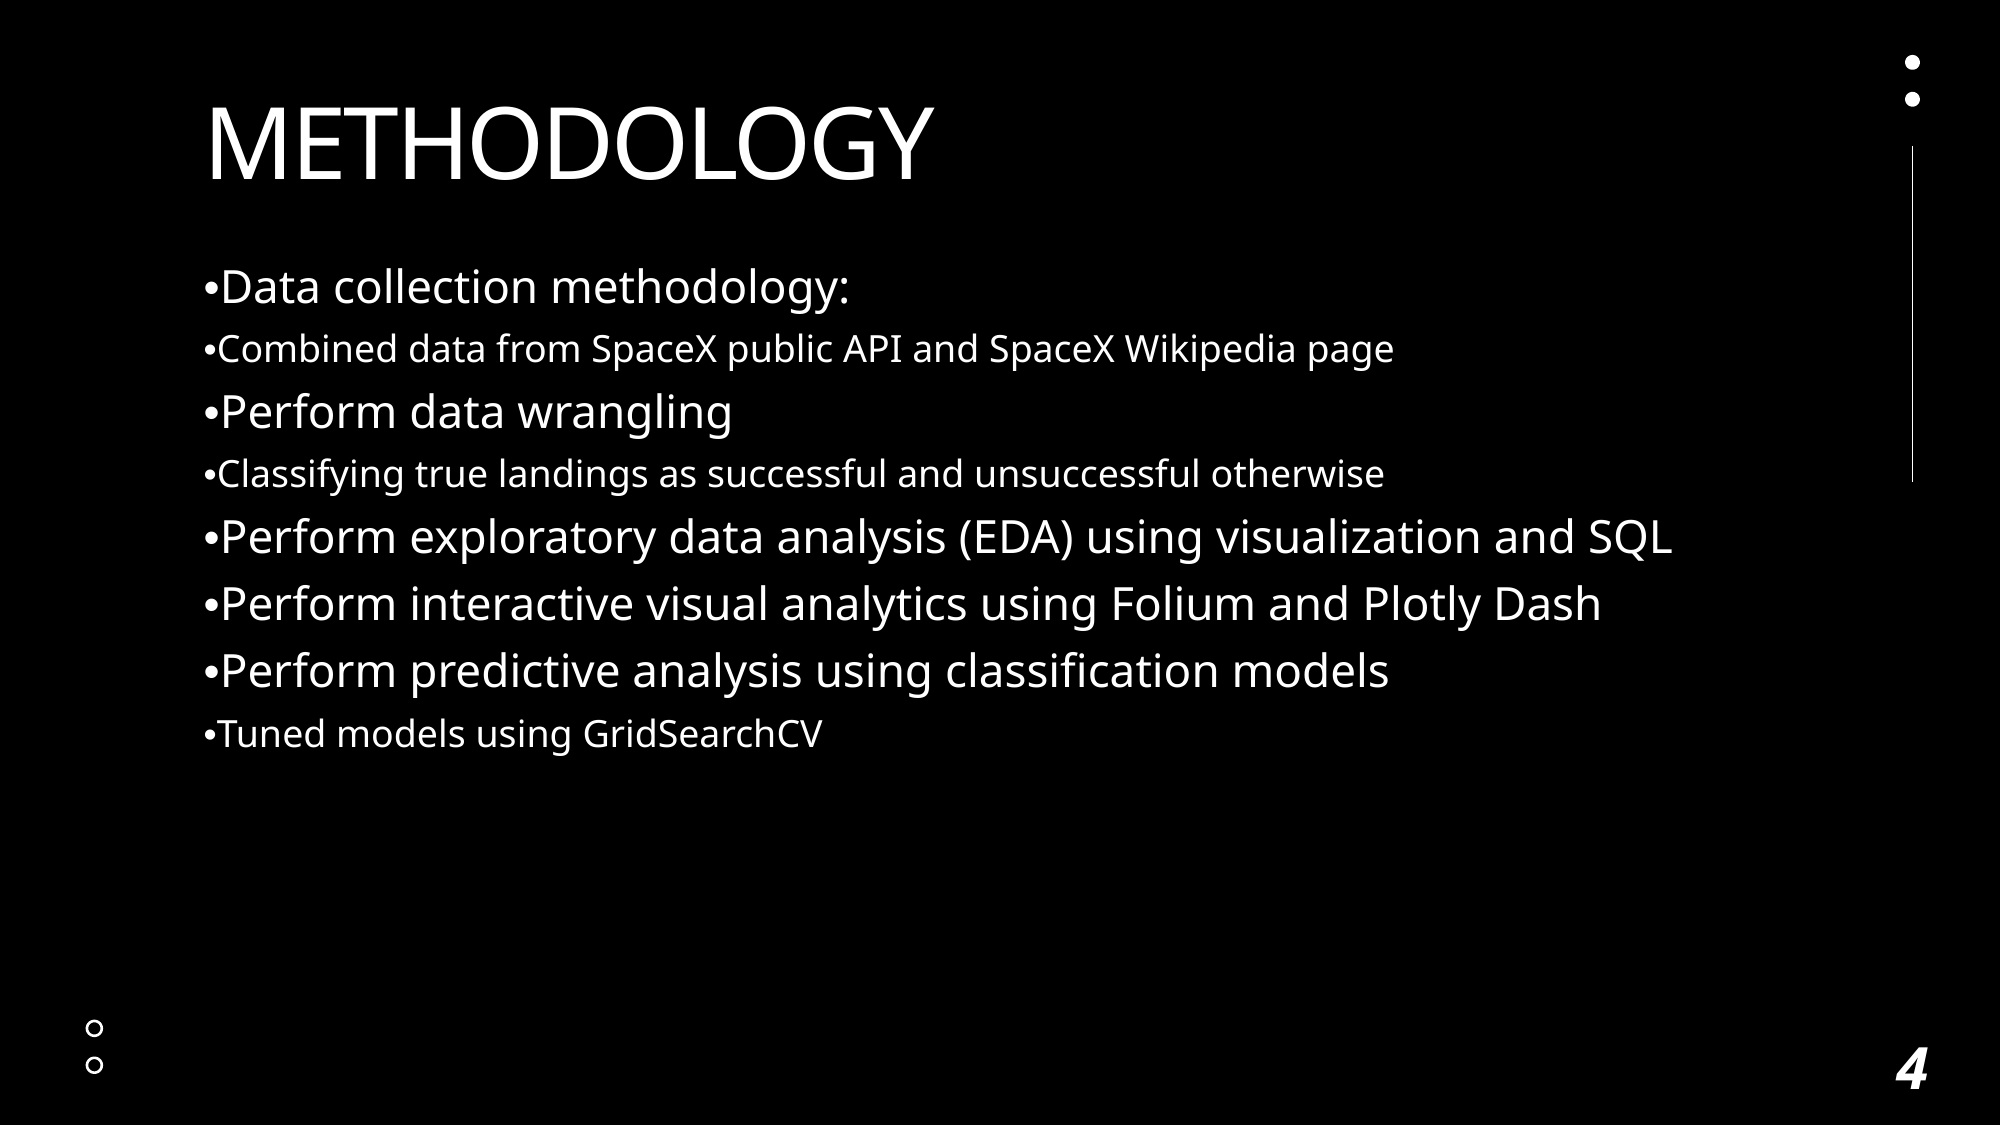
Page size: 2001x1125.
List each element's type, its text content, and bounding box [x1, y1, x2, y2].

slide_number [1853, 1024, 1972, 1071]
title Methodology [203, 69, 938, 198]
list •Data collection methodology: •Combined data from SpaceX public API and SpaceX Wikipedia page •Perform data wrangling •Classifying true landings as successful and unsuccessful otherwise •Perform exploratory data analysis (EDA) using visualization and SQL •Perform interactive visual analytics using Folium and Plotly Dash •Perform predictive analysis using classification models •Tuned models using GridSearchCV [203, 257, 1908, 928]
